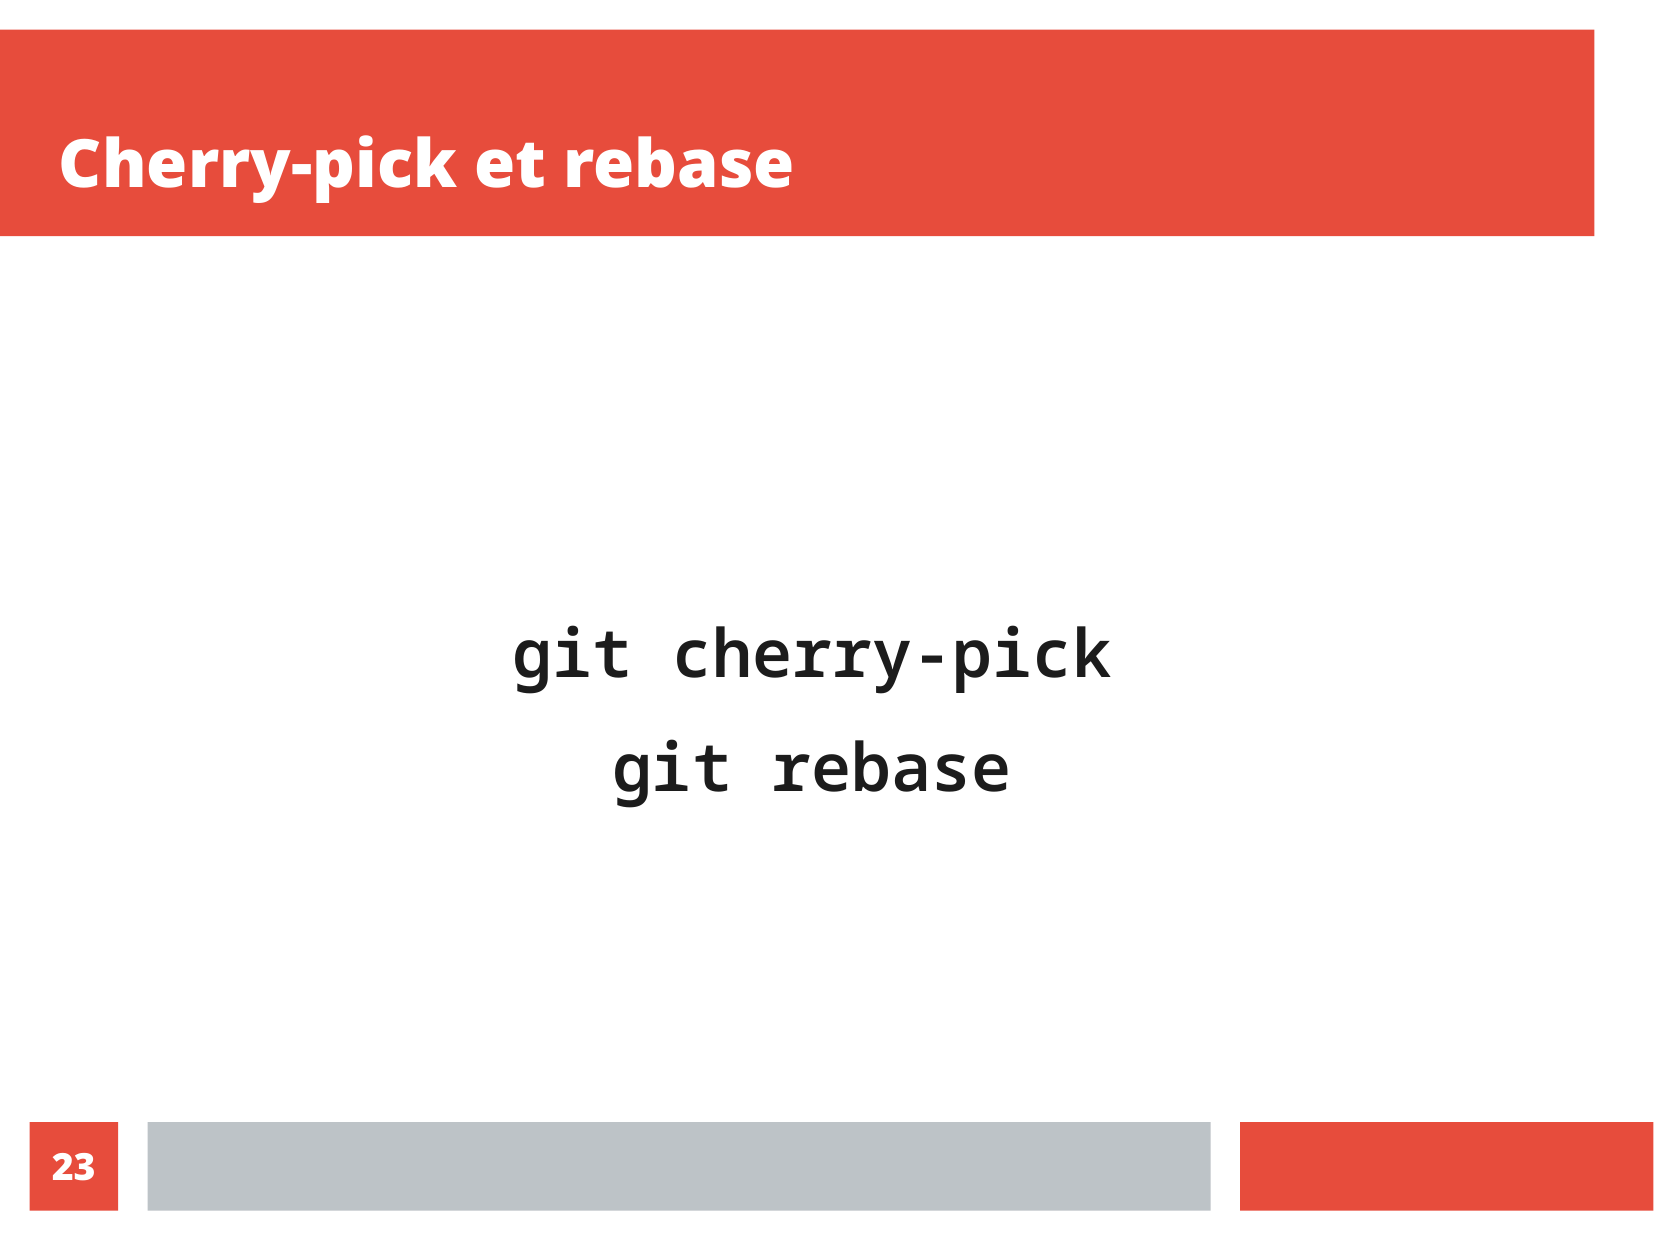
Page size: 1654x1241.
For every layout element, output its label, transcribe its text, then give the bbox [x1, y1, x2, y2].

title Cherry-pick et rebase [59, 59, 1595, 207]
list git cherry-pick git rebase [59, 324, 1565, 1093]
